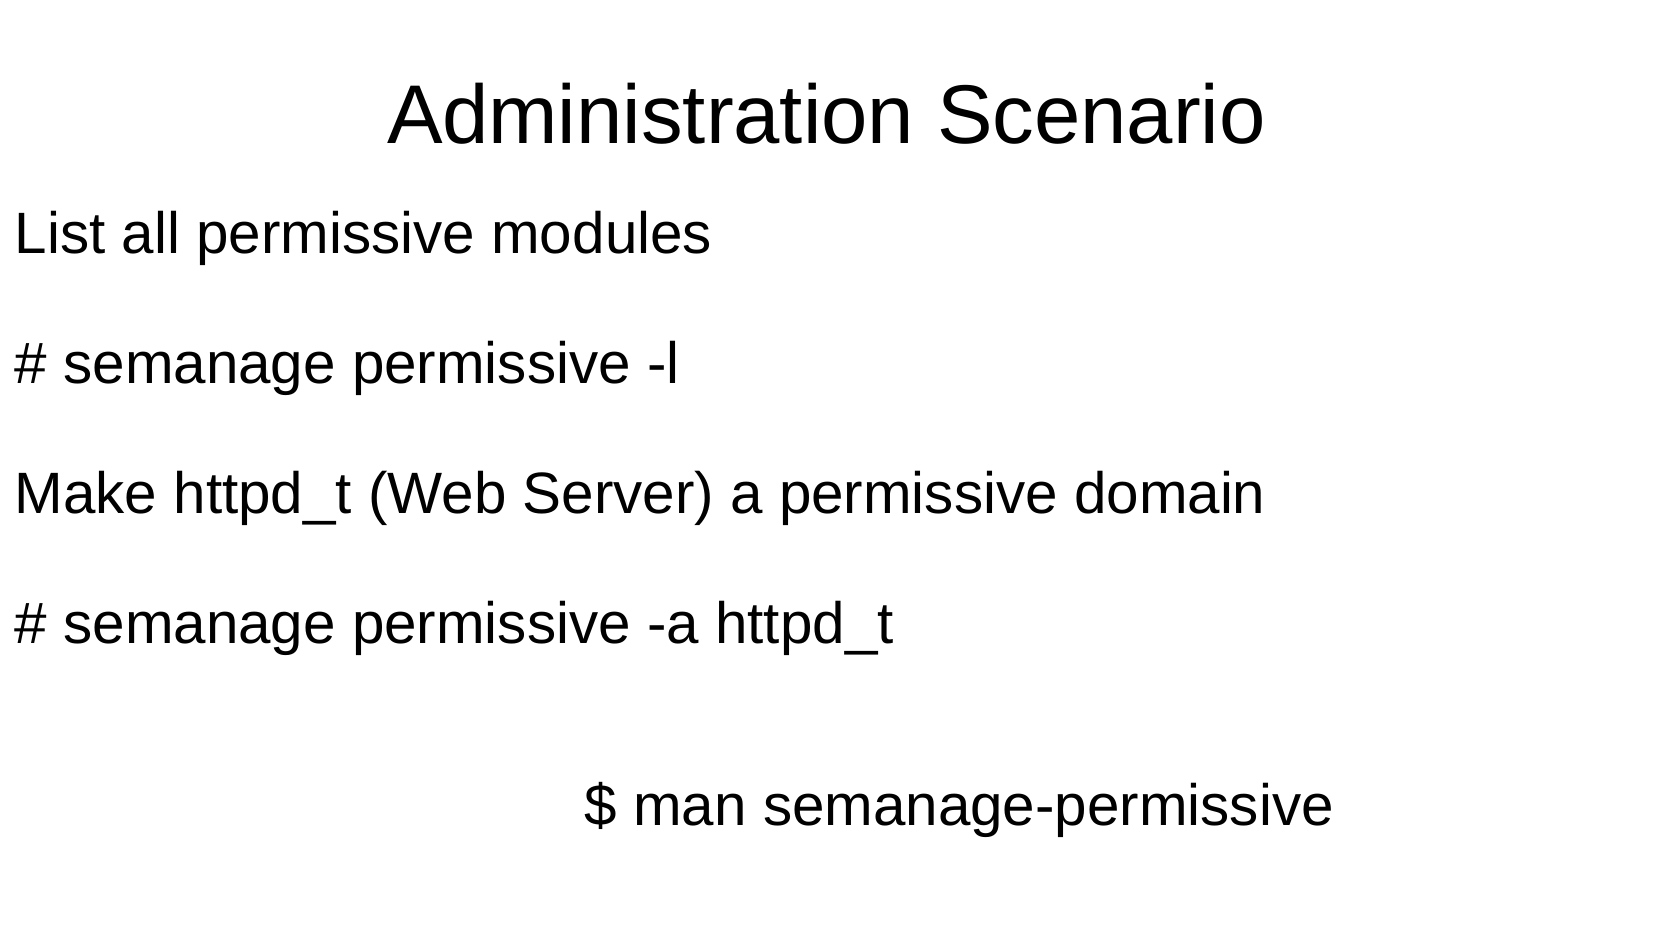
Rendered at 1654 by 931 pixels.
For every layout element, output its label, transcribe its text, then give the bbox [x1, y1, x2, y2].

text_box $ man semanage-permissive [570, 765, 1591, 903]
text_box List all permissive modules # semanage permissive -l Make httpd_t (Web Server) a permissive domain # semanage permissive -a httpd_t [0, 193, 1636, 727]
title Administration Scenario [82, 36, 1571, 193]
